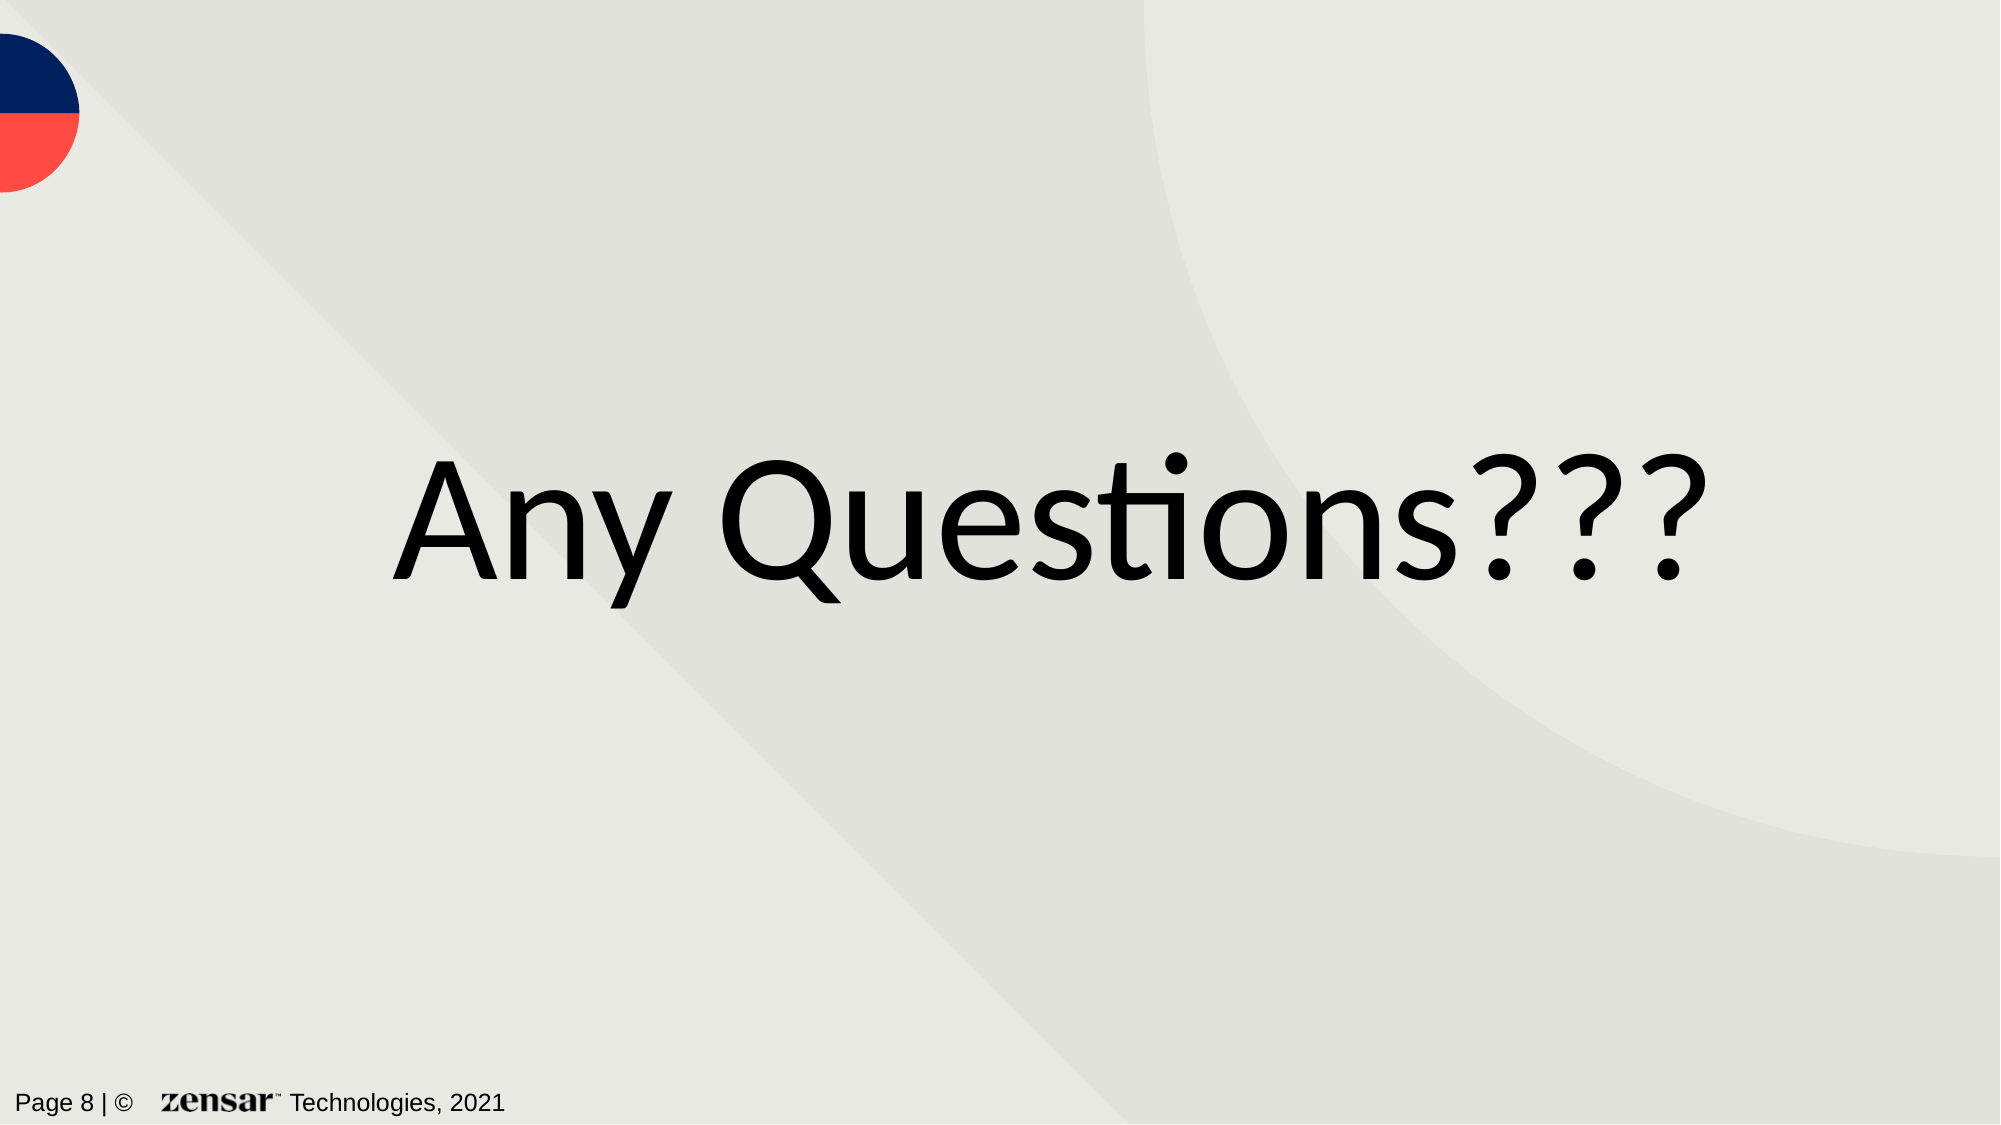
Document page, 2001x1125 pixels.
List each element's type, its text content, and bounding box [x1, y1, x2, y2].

text_box [0, 33, 80, 193]
title Any Questions??? [377, 414, 2000, 511]
picture [161, 1093, 281, 1112]
